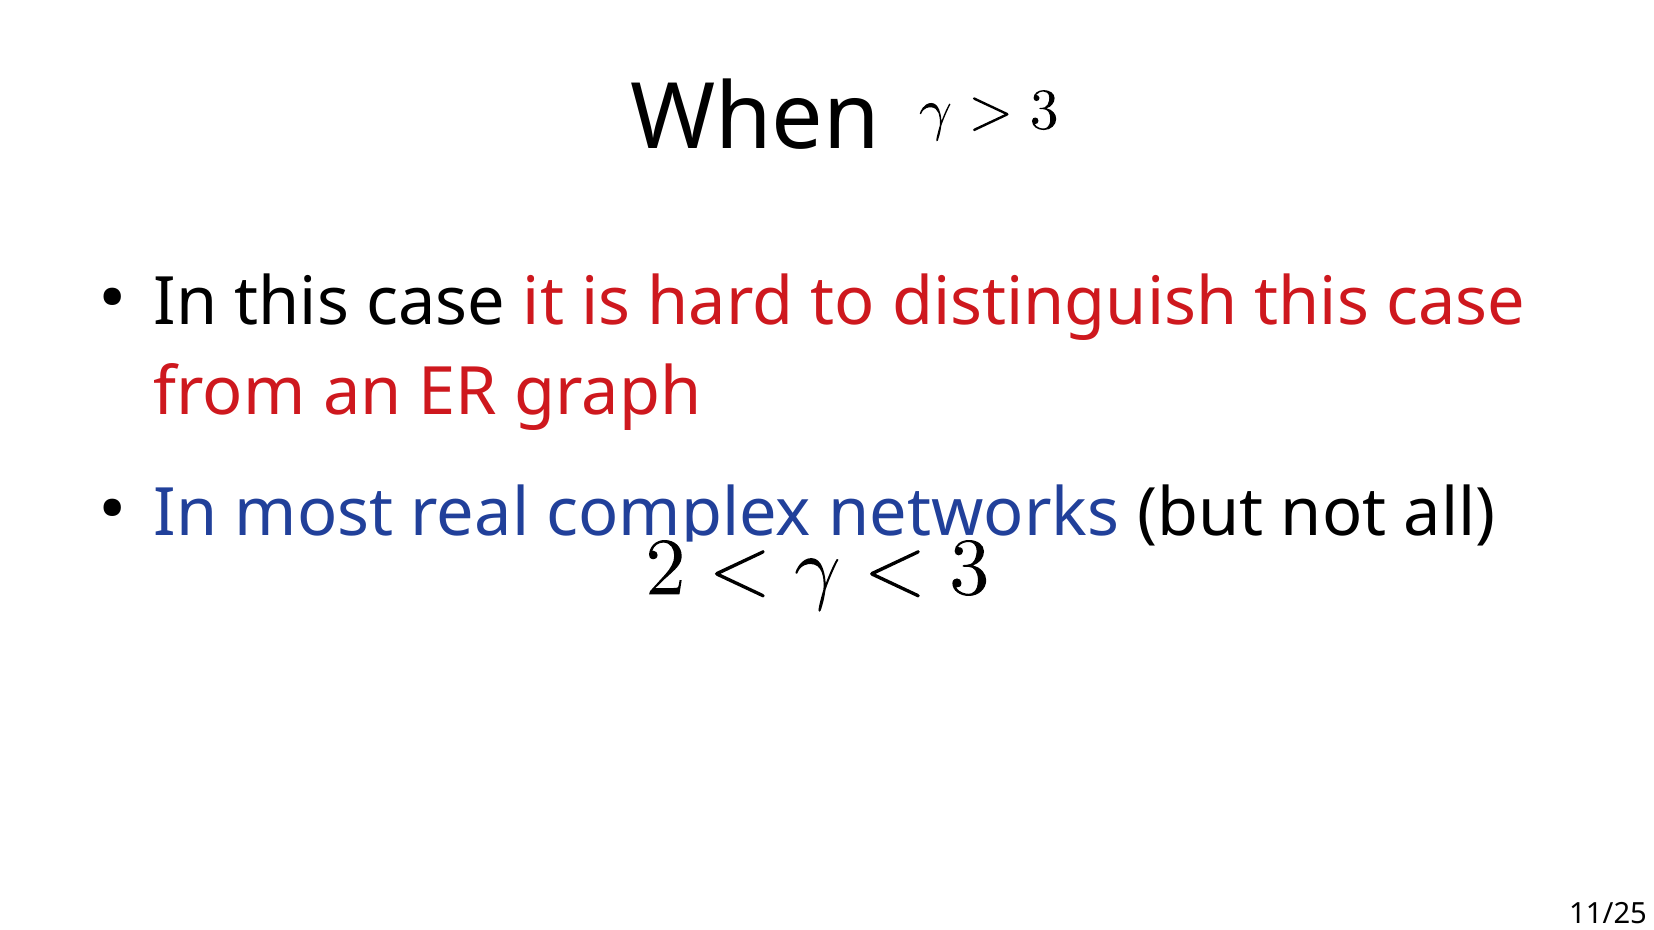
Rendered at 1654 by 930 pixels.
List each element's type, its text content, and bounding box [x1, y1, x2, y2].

title When [82, 1, 1571, 225]
text_box [645, 540, 990, 612]
list In this case it is hard to distinguish this case from an ER graph In most real complex networks (but not all) [82, 252, 1571, 793]
text_box [918, 90, 1059, 142]
